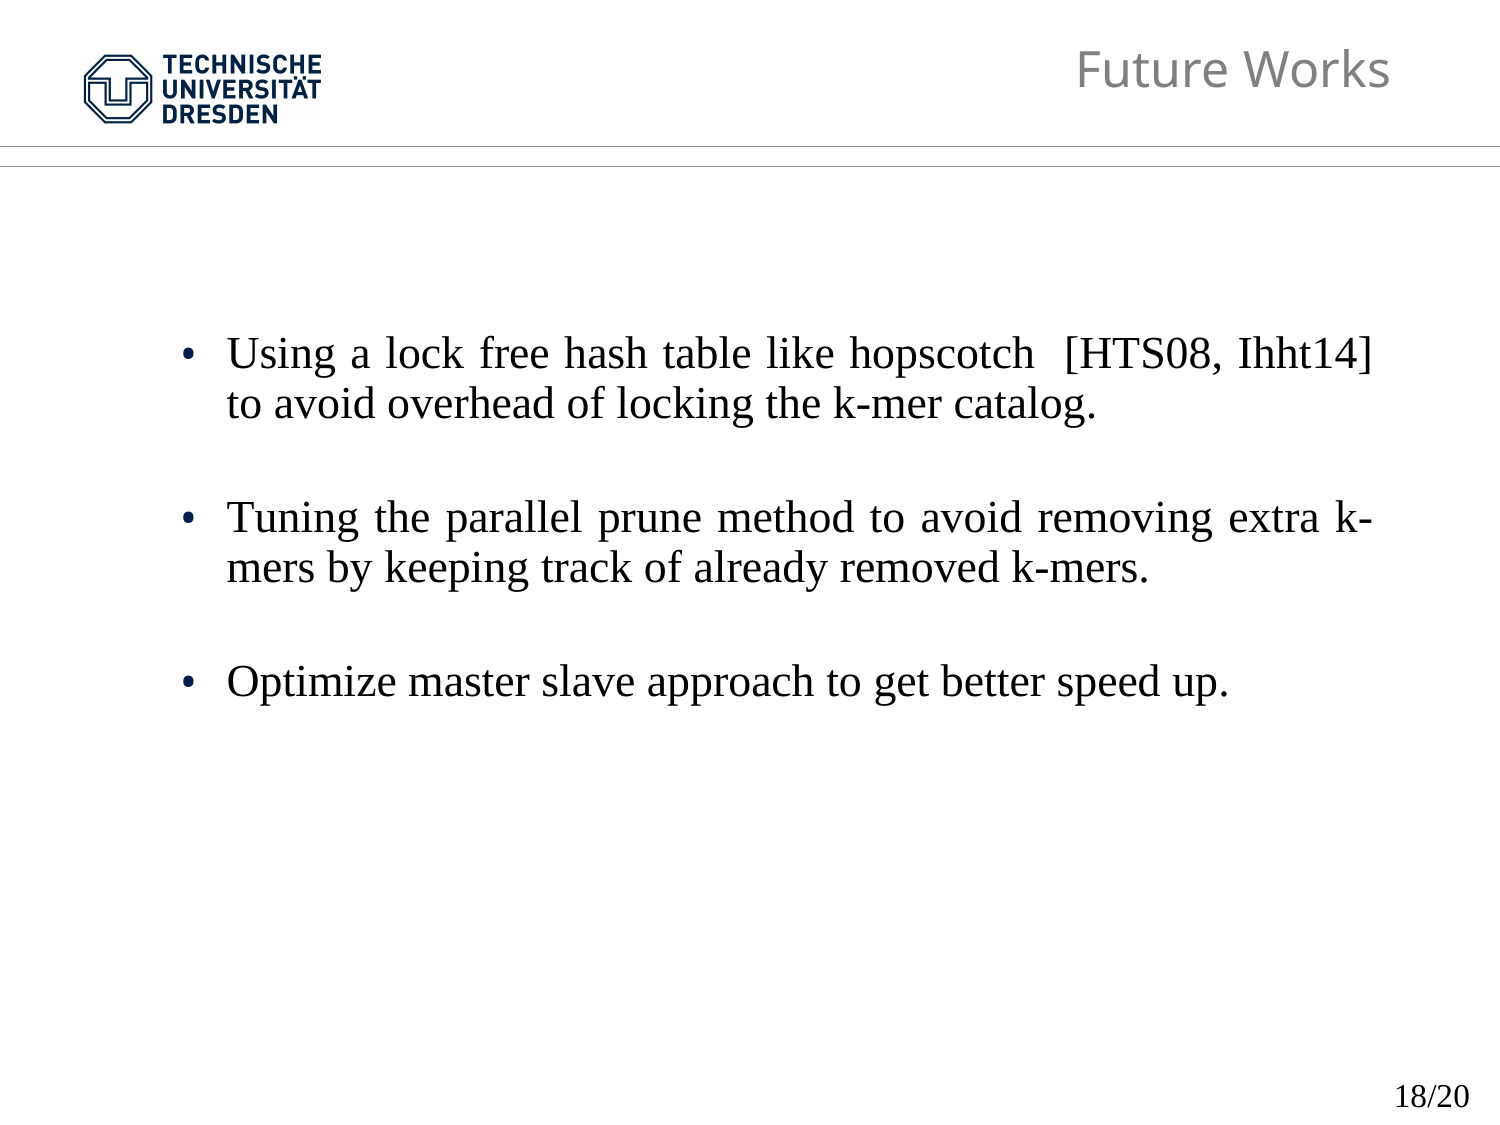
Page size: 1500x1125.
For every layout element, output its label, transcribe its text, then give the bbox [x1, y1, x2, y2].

text_box Using a lock free hash table like hopscotch [HTS08, Ihht14] to avoid overhead of locking the k-mer catalog. Tuning the parallel prune method to avoid removing extra k-mers by keeping track of already removed k-mers. Optimize master slave approach to get better speed up. [90, 195, 1389, 943]
title Future Works [501, 0, 1392, 136]
picture [83, 54, 321, 124]
